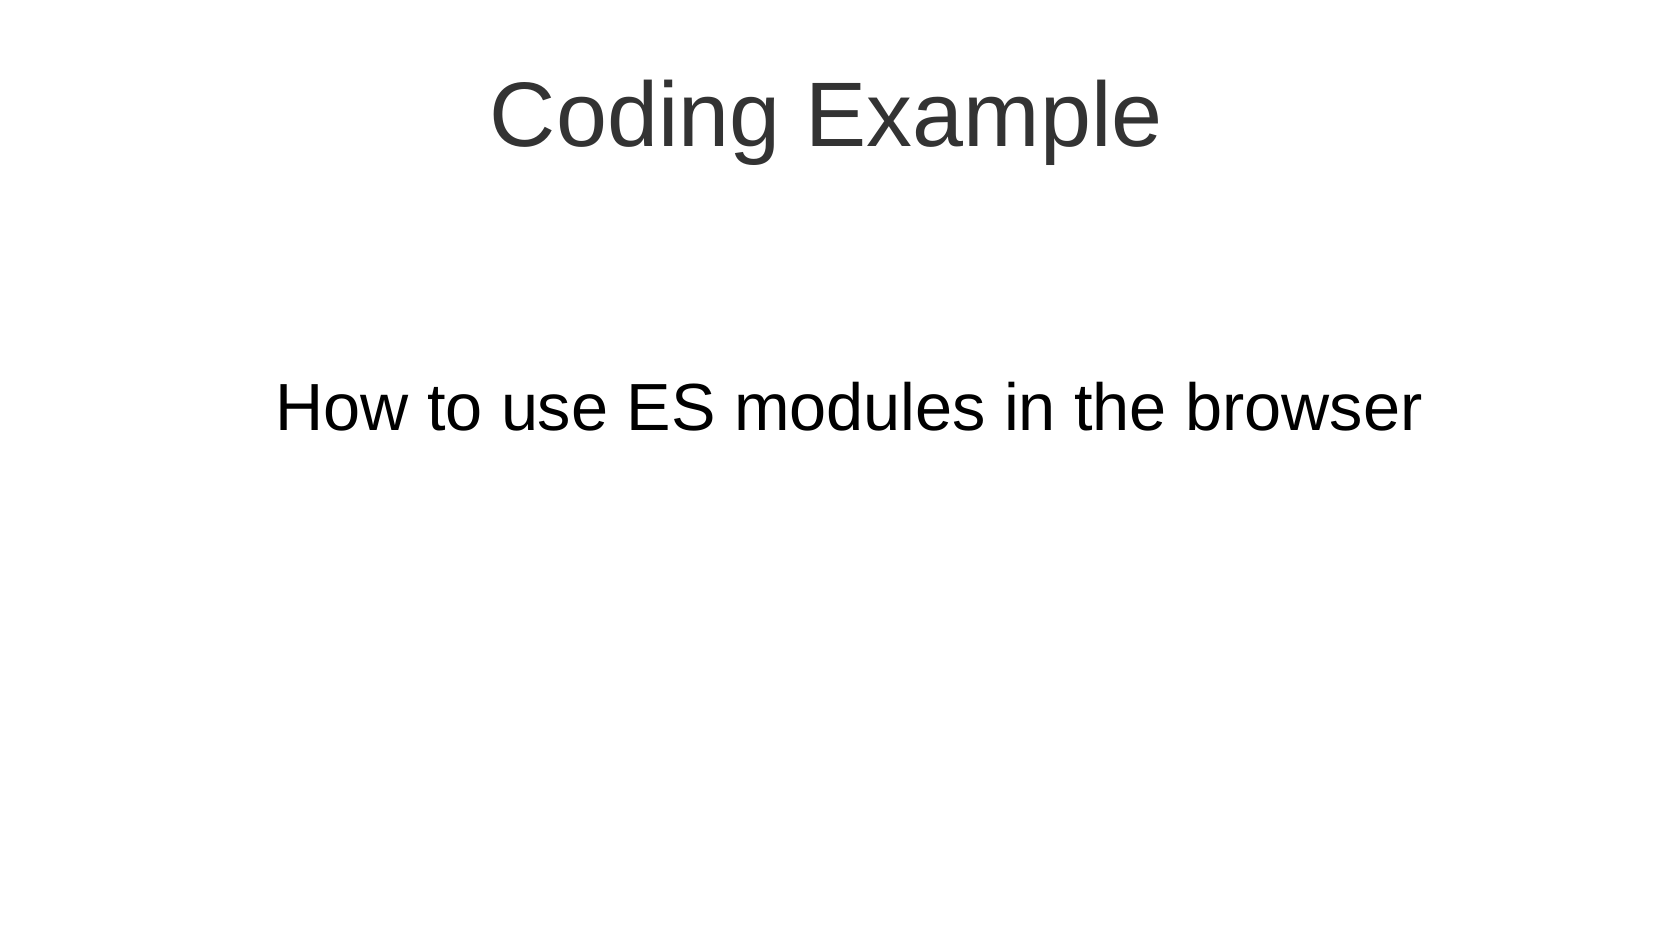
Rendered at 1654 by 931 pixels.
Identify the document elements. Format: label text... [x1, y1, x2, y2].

title Coding Example [82, 37, 1571, 193]
list How to use ES modules in the browser [82, 193, 1546, 811]
